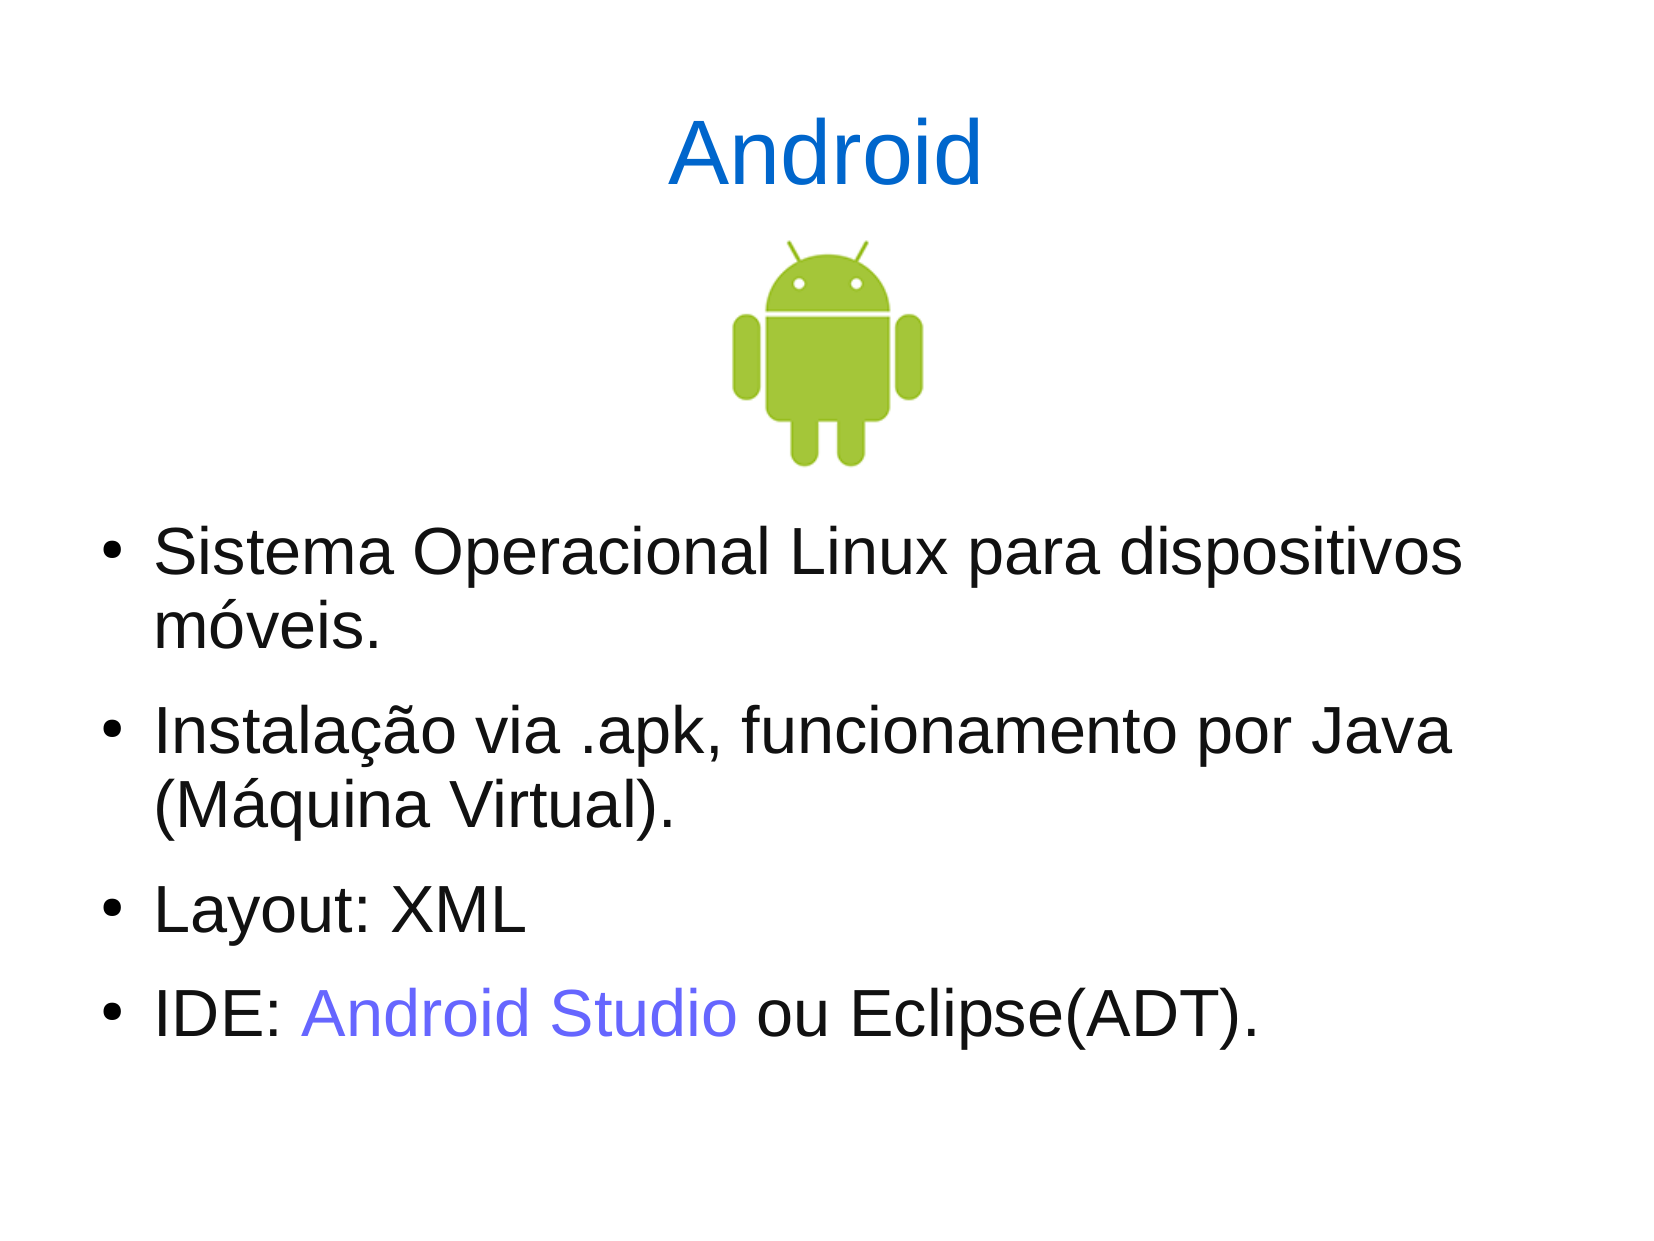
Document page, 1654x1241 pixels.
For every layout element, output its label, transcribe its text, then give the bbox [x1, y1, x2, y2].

title Android [82, 49, 1571, 257]
picture [709, 236, 944, 471]
list Sistema Operacional Linux para dispositivos móveis. Instalação via .apk, funcionamento por Java (Máquina Virtual). Layout: XML IDE: Android Studio ou Eclipse(ADT). [82, 513, 1571, 1111]
